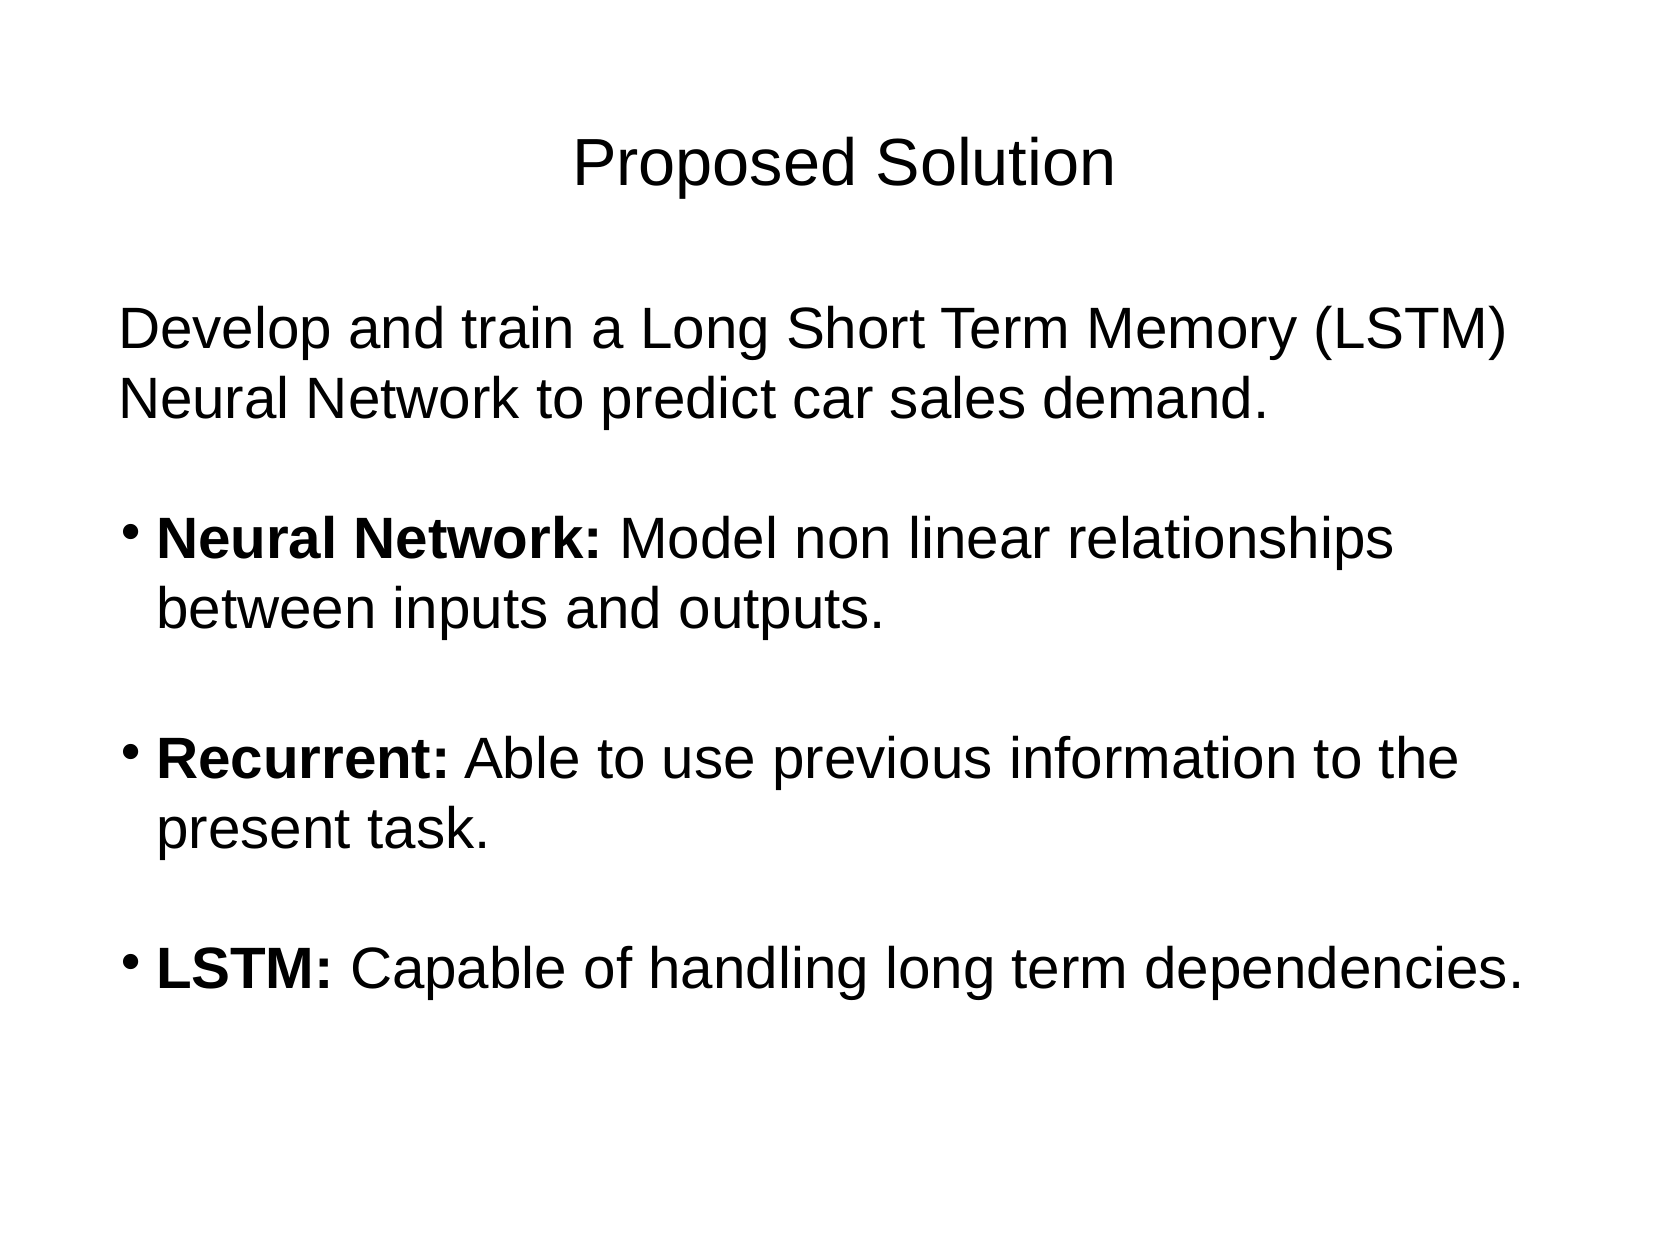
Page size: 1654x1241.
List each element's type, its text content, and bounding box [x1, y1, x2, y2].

text_box Proposed Solution [82, 55, 1571, 263]
text_box Develop and train a Long Short Term Memory (LSTM) Neural Network to predict car sales demand. Neural Network: Model non linear relationships between inputs and outputs. Recurrent: Able to use previous information to the present task. LSTM: Capable of handling long term dependencies. [82, 290, 1571, 1113]
